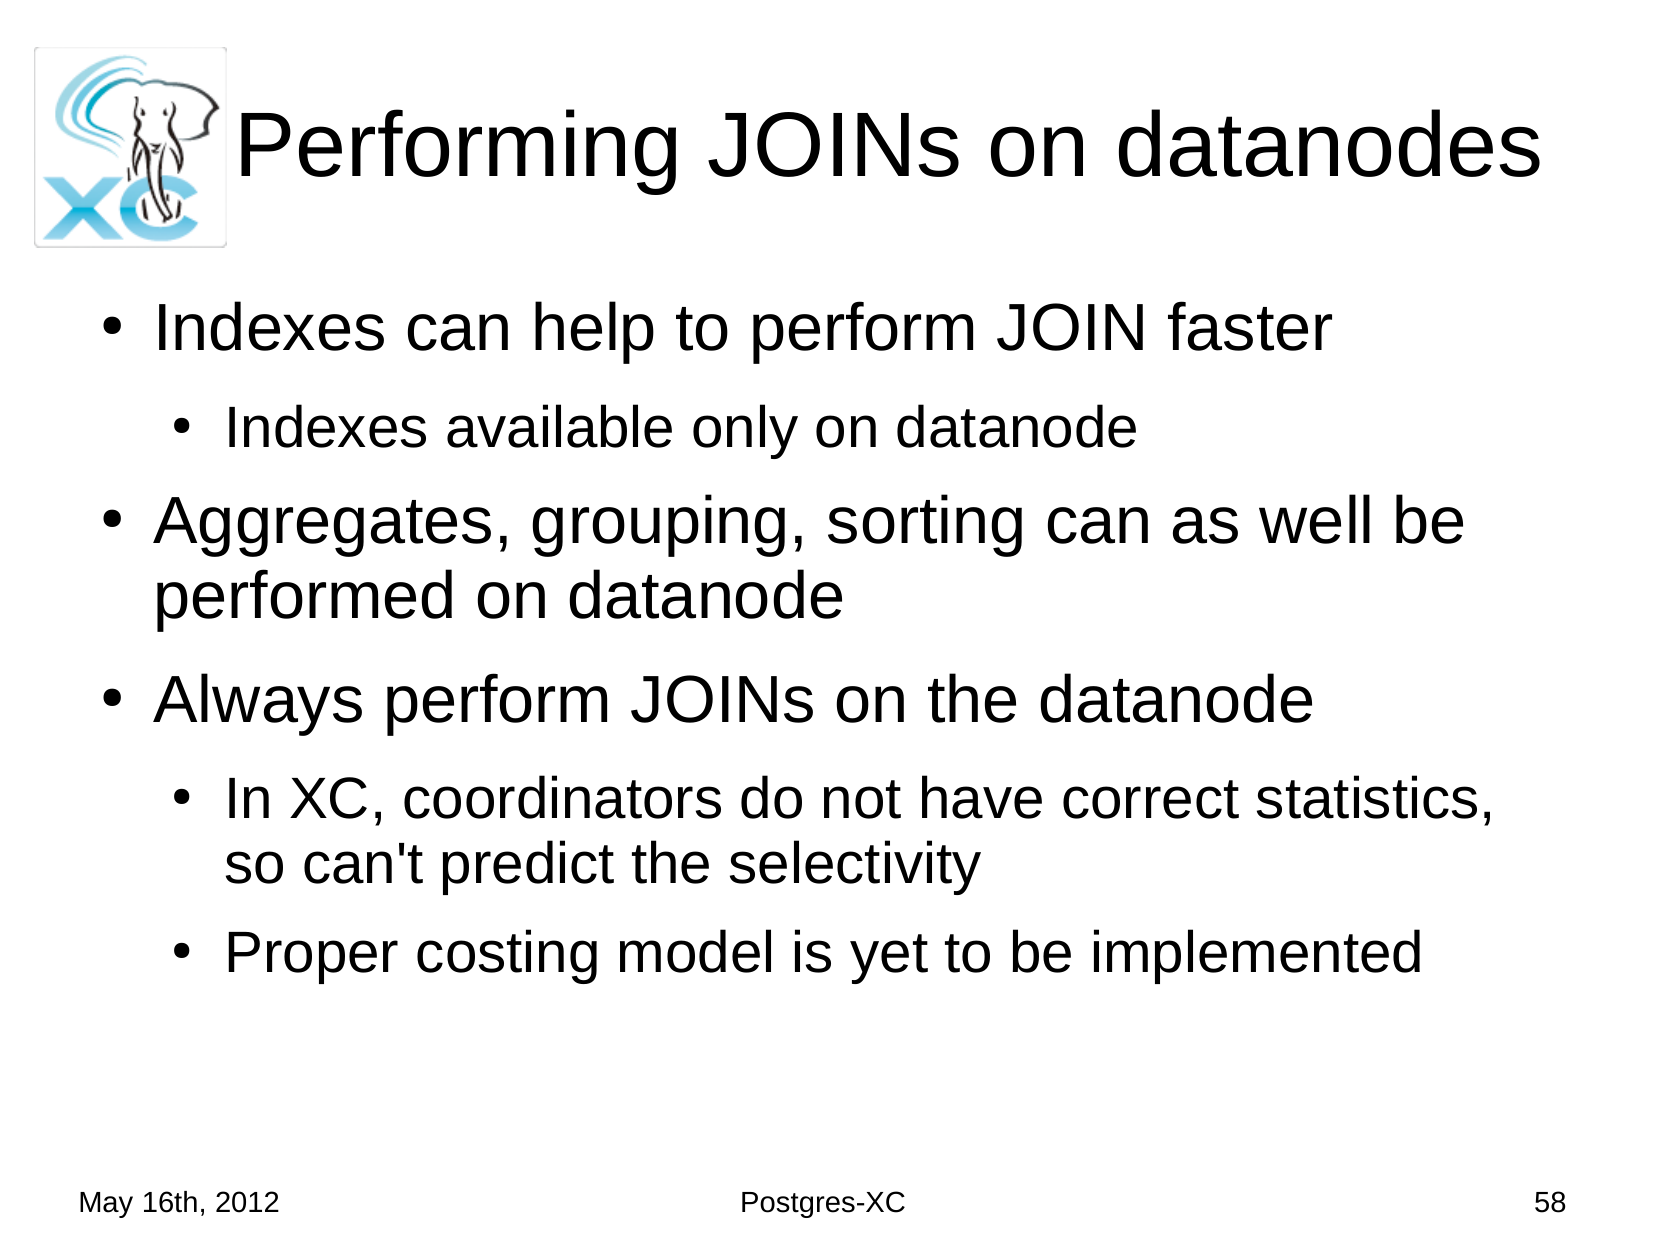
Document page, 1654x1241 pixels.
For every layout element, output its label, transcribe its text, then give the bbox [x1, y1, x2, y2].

picture [34, 47, 227, 248]
title Performing JOINs on datanodes [234, 48, 1599, 241]
list Indexes can help to perform JOIN faster Indexes available only on datanode Aggregates, grouping, sorting can as well be performed on datanode Always perform JOINs on the datanode In XC, coordinators do not have correct statistics, so can't predict the selectivity Proper costing model is yet to be implemented [82, 290, 1571, 1094]
